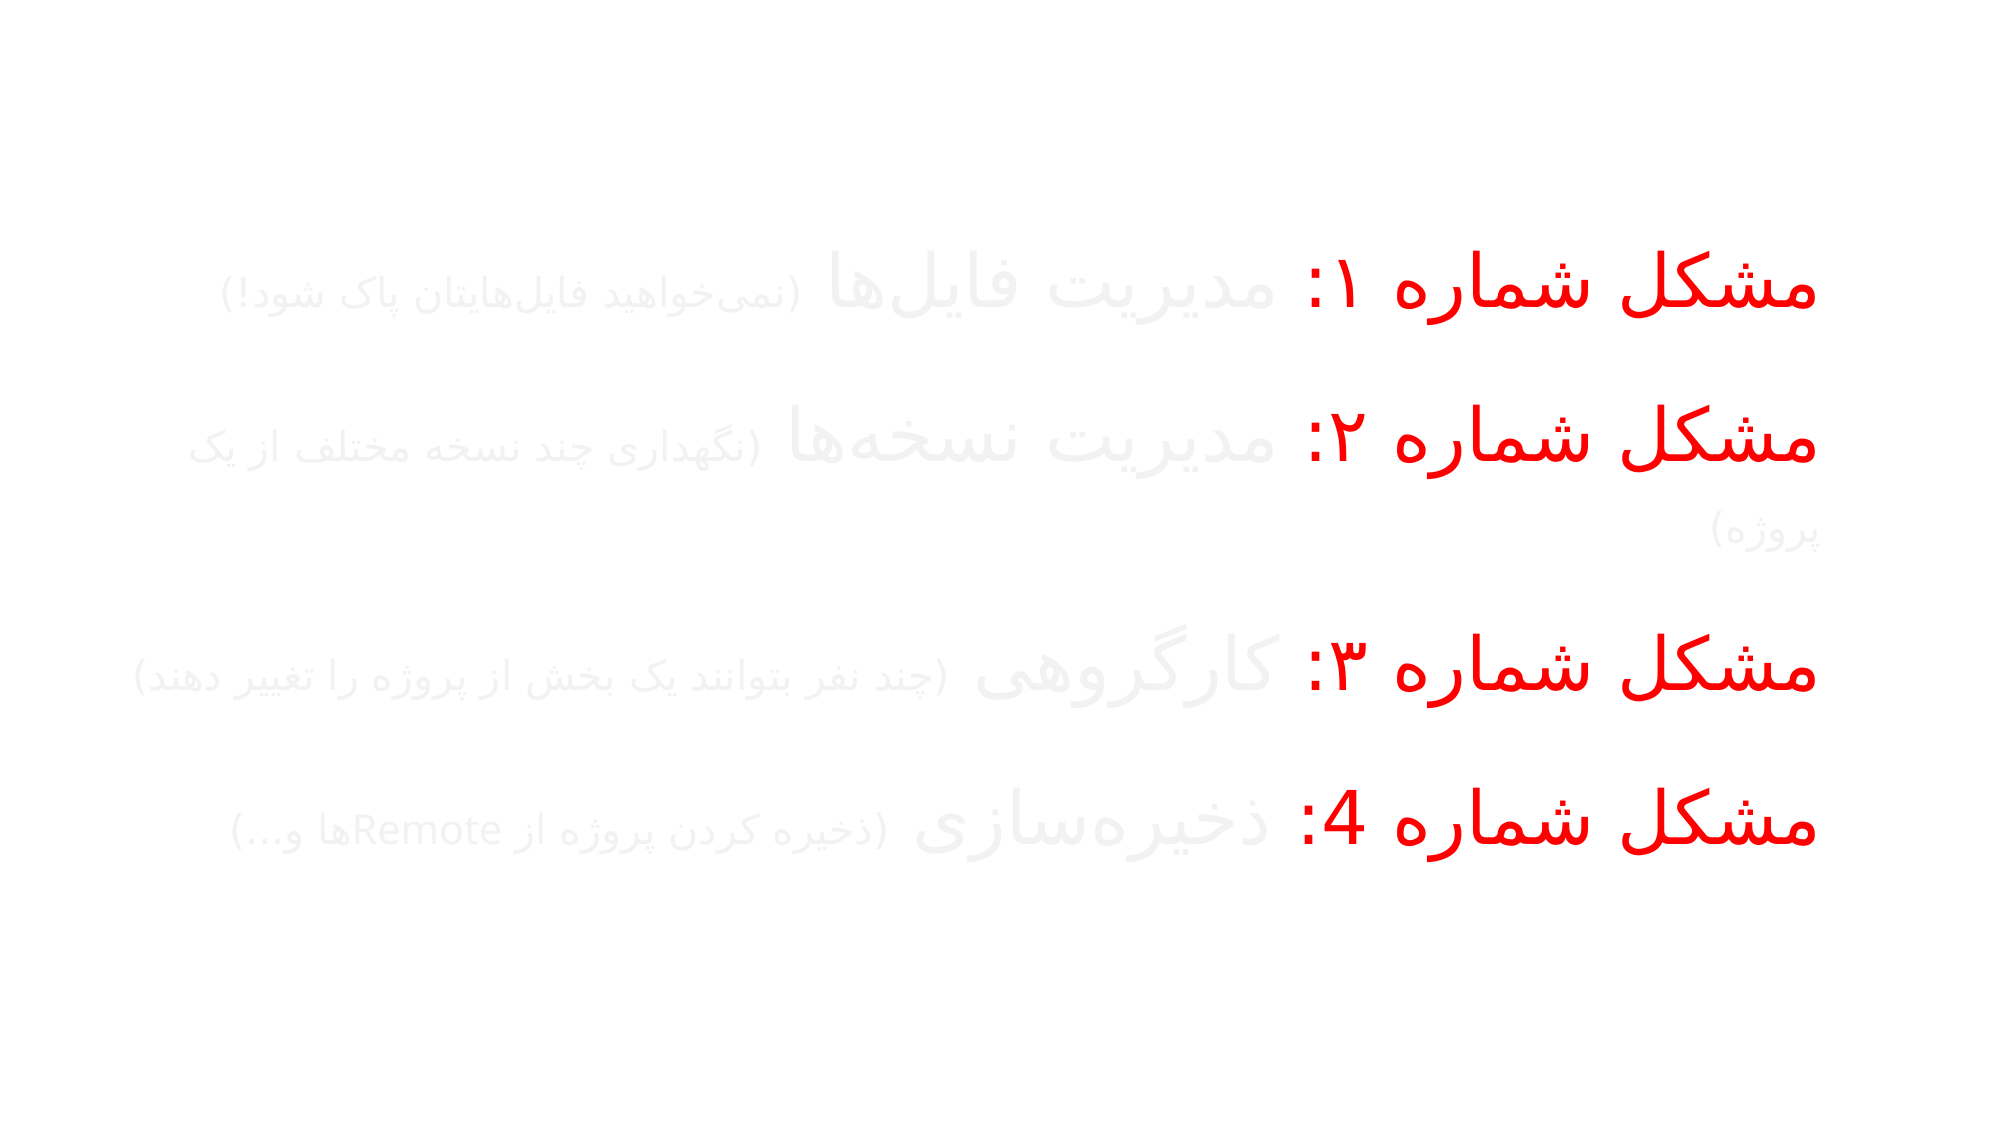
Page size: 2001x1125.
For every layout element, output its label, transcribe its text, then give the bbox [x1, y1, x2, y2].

list مشکل شماره ۱: مدیریت فایل‌ها (نمی‌خواهید فایل‌هایتان پاک شود!) مشکل شماره ۲: مدیریت نسخه‌ها (نگهداری چند نسخه مختلف از یک پروژه) مشکل شماره ۳: کارگروهی (چند نفر بتوانند یک بخش از پروژه را تغییر دهند) مشکل شماره 4: ذخیره‌سازی (ذخیره کردن پروژه از Remoteها و...) [116, 181, 1842, 895]
